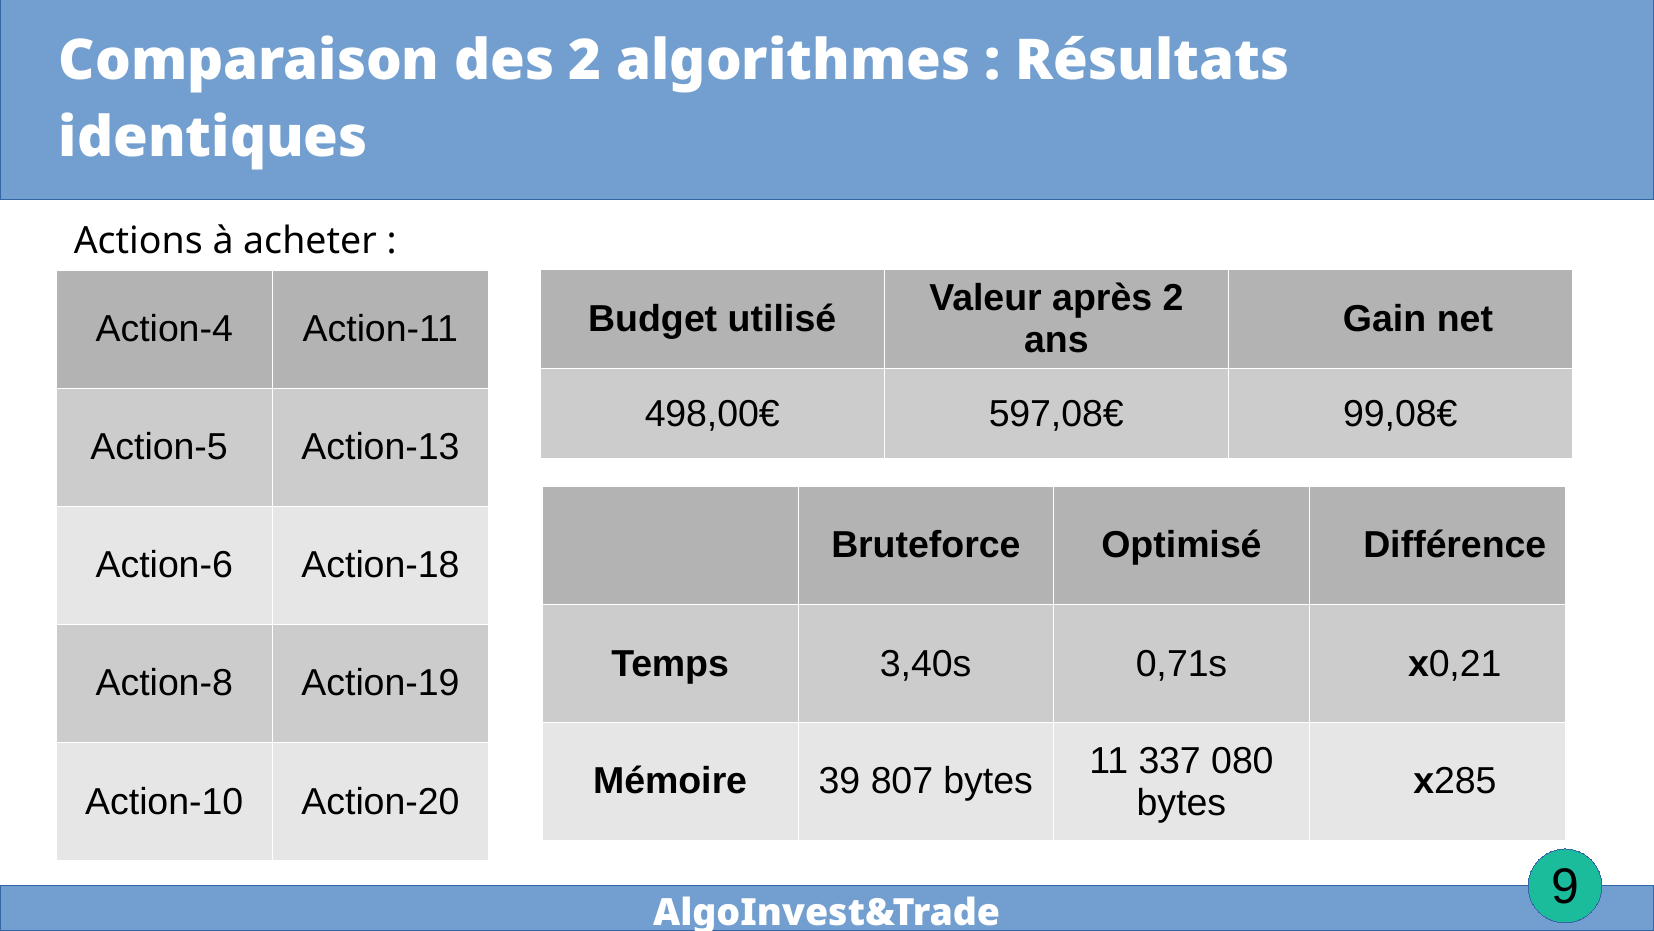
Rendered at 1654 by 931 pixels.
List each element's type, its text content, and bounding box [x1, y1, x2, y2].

table_header Différence [1310, 487, 1565, 604]
table_cell 99,08€ [1229, 369, 1572, 458]
table_header Bruteforce [799, 487, 1053, 604]
table_cell 0,71s [1054, 605, 1309, 722]
table_cell Action-20 [273, 743, 488, 860]
table_header Optimisé [1054, 487, 1309, 604]
text_box Actions à acheter : [59, 206, 489, 269]
title Comparaison des 2 algorithmes : Résultats identiques [59, 37, 1595, 155]
table_cell Mémoire [543, 723, 798, 840]
table_cell 3,40s [799, 605, 1053, 722]
table_cell 498,00€ [541, 369, 884, 458]
table_cell Action-6 [57, 507, 272, 624]
table_cell 597,08€ [885, 369, 1228, 458]
table_cell Temps [543, 605, 798, 722]
table_cell 39 807 bytes [799, 723, 1053, 840]
table_cell x285 [1310, 723, 1565, 840]
table_cell Action-5 [57, 389, 272, 506]
table_cell Action-8 [57, 625, 272, 742]
table_cell Action-13 [273, 389, 488, 506]
table_header Action-4 [57, 271, 272, 388]
table_cell Action-19 [273, 625, 488, 742]
table_cell Action-10 [57, 743, 272, 860]
table_header Valeur après 2 ans [885, 270, 1228, 368]
table_header Action-11 [273, 271, 488, 388]
table_header Gain net [1229, 270, 1572, 368]
table_header [543, 487, 798, 604]
table_header Budget utilisé [541, 270, 884, 368]
table_cell 11 337 080 bytes [1054, 723, 1309, 840]
table_cell x0,21 [1310, 605, 1565, 722]
table_cell Action-18 [273, 507, 488, 624]
